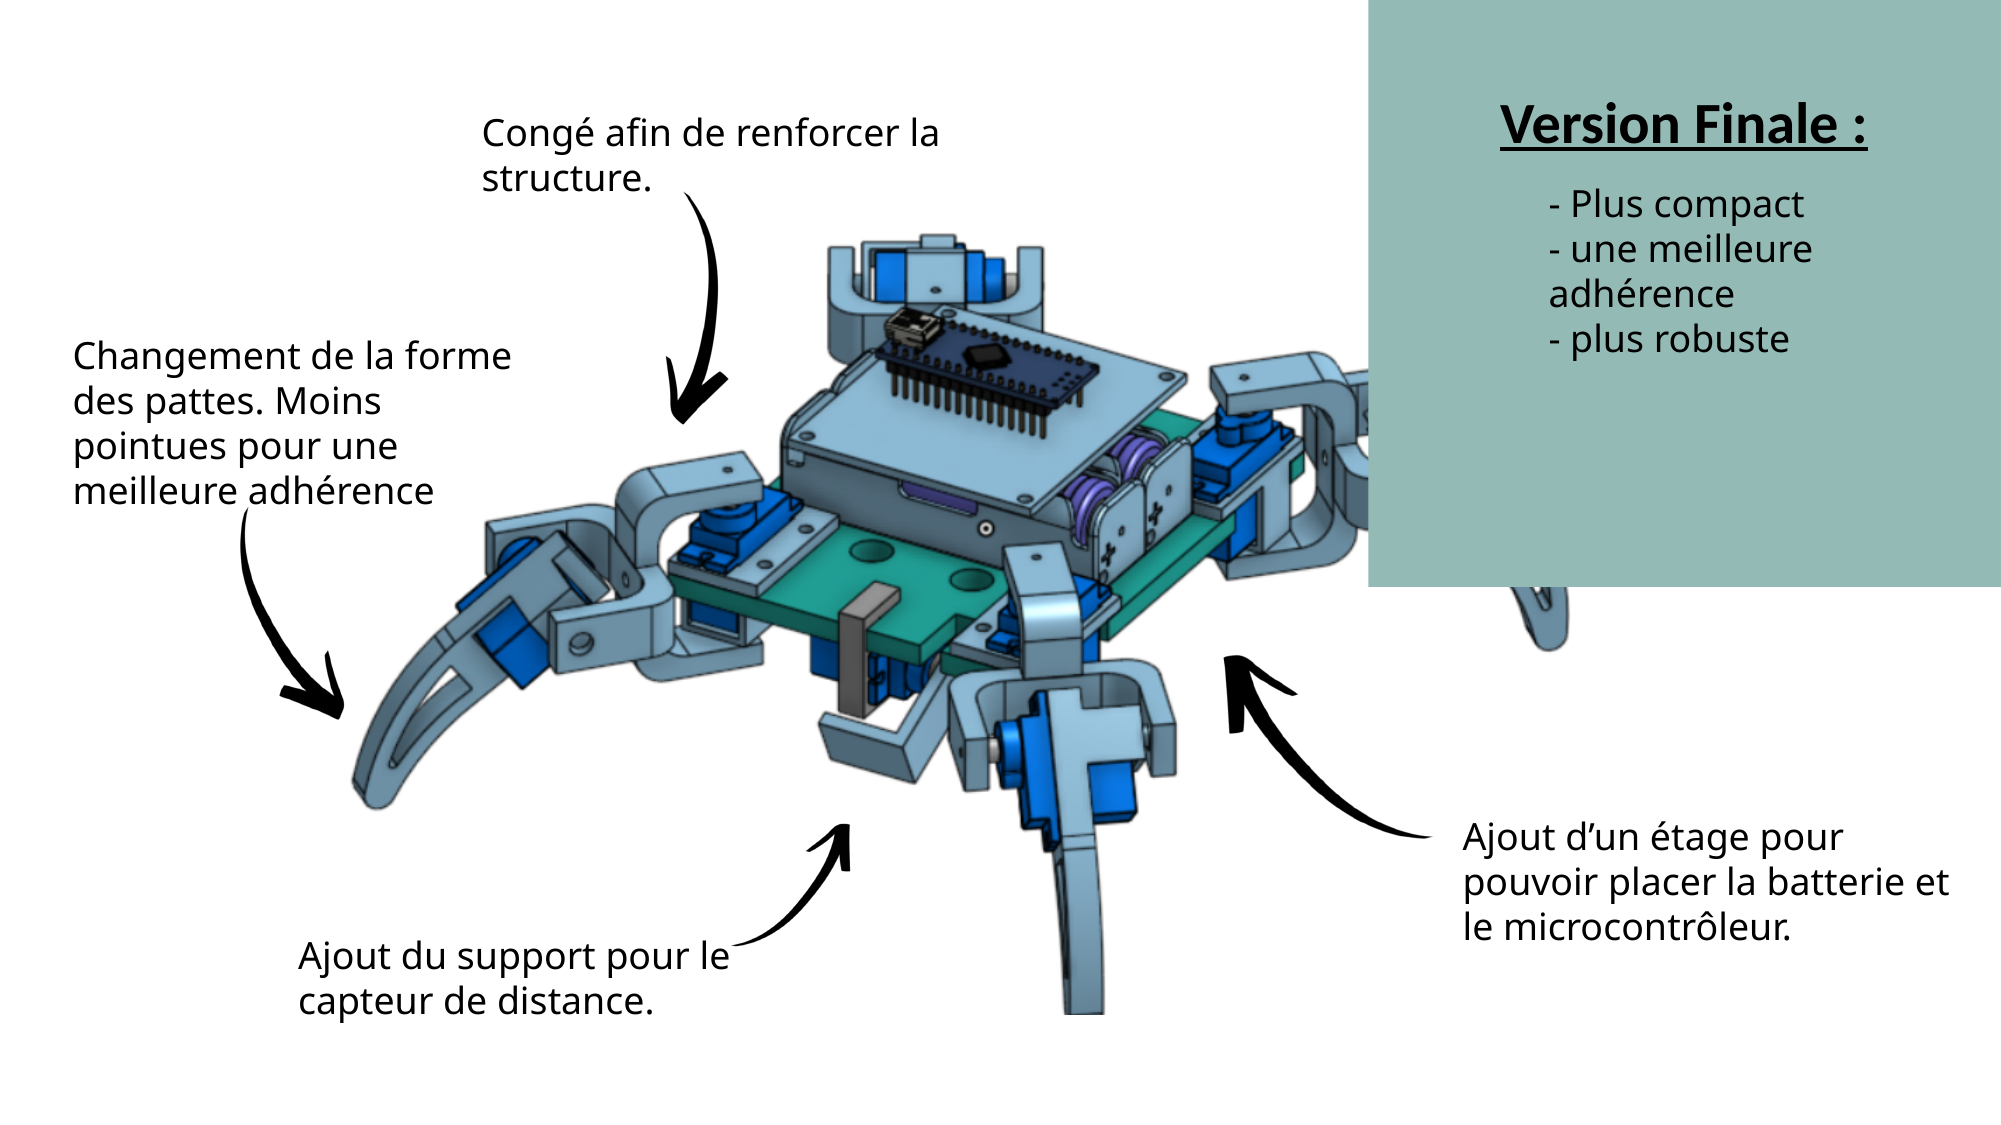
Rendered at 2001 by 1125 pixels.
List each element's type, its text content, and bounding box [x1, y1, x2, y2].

text_box Ajout du support pour le capteur de distance. [283, 924, 783, 1031]
text_box Version Finale : [1485, 77, 1909, 164]
picture [271, 477, 285, 487]
text_box Ajout d’un étage pour pouvoir placer la batterie et le microcontrôleur. [1447, 805, 2000, 1048]
text_box Changement de la forme des pattes. Moins pointues pour une meilleure adhérence [57, 324, 557, 477]
picture [80, 0, 2000, 1021]
picture [223, 487, 233, 492]
picture [273, 486, 285, 502]
text_box - Plus compact - une meilleure adhérence - plus robuste [1533, 172, 1987, 325]
text_box Congé afin de renforcer la structure. [466, 101, 966, 253]
